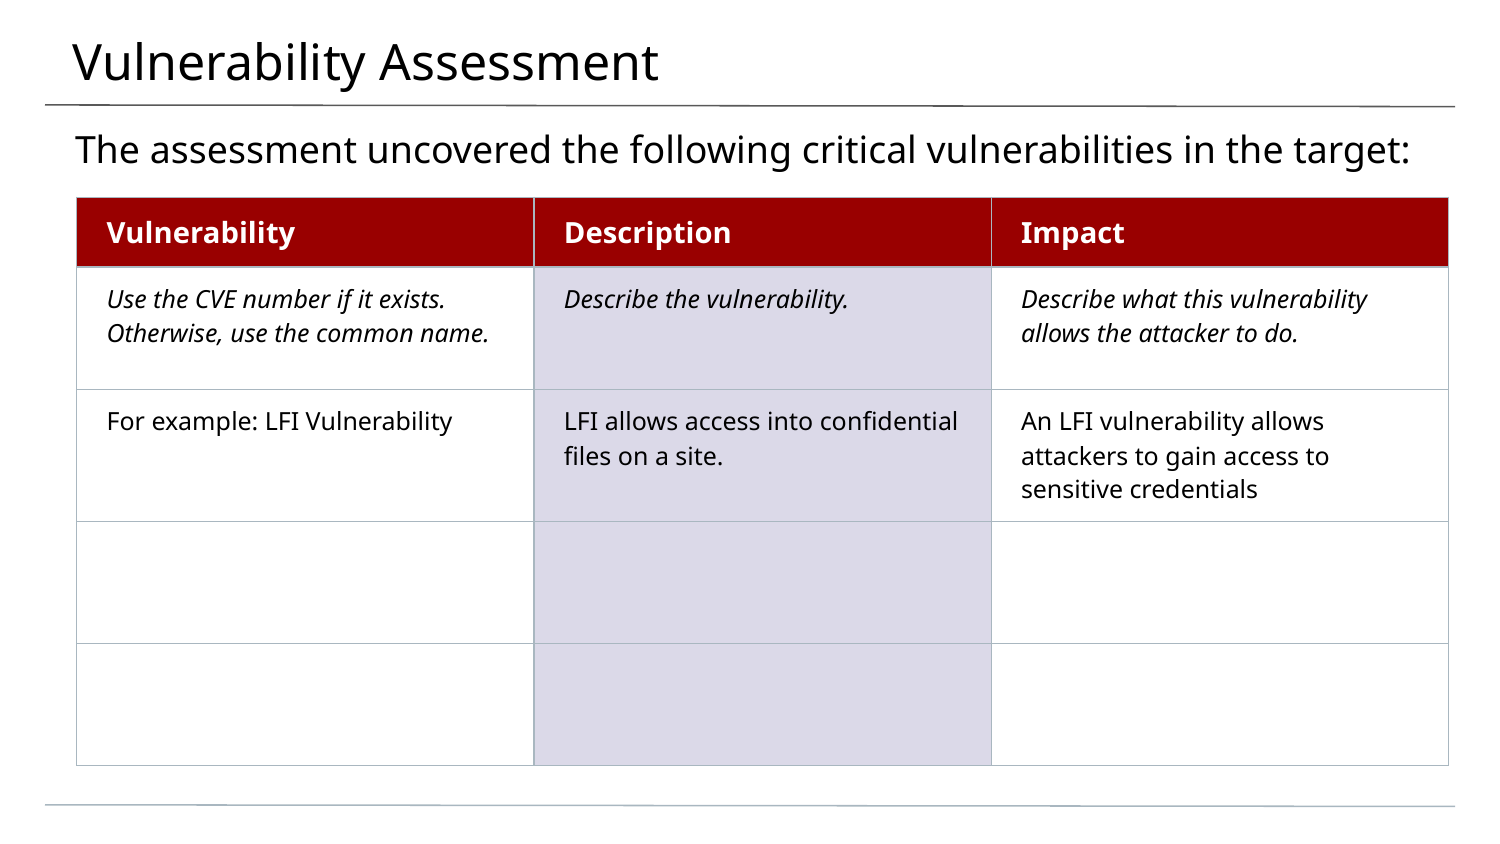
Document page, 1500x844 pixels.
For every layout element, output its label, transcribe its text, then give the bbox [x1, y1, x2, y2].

table_cell An LFI vulnerability allows attackers to gain access to sensitive credentials [992, 390, 1448, 521]
table_cell [77, 644, 533, 765]
table_cell [535, 644, 991, 765]
table_cell [77, 522, 533, 643]
table_cell [992, 644, 1448, 765]
table_header Vulnerability [77, 198, 533, 266]
subtitle The assessment uncovered the following critical vulnerabilities in the target: [0, 110, 1500, 171]
table_cell Describe what this vulnerability allows the attacker to do. [992, 268, 1448, 389]
table_header Impact [992, 198, 1448, 266]
table_cell LFI allows access into confidential files on a site. [535, 390, 991, 521]
table_cell [992, 522, 1448, 643]
table_cell Use the CVE number if it exists. Otherwise, use the common name. [77, 268, 533, 389]
table_header Description [535, 198, 991, 266]
title Vulnerability Assessment [0, 0, 1500, 88]
table_cell For example: LFI Vulnerability [77, 390, 533, 521]
table_cell [535, 522, 991, 643]
table_cell Describe the vulnerability. [535, 268, 991, 389]
